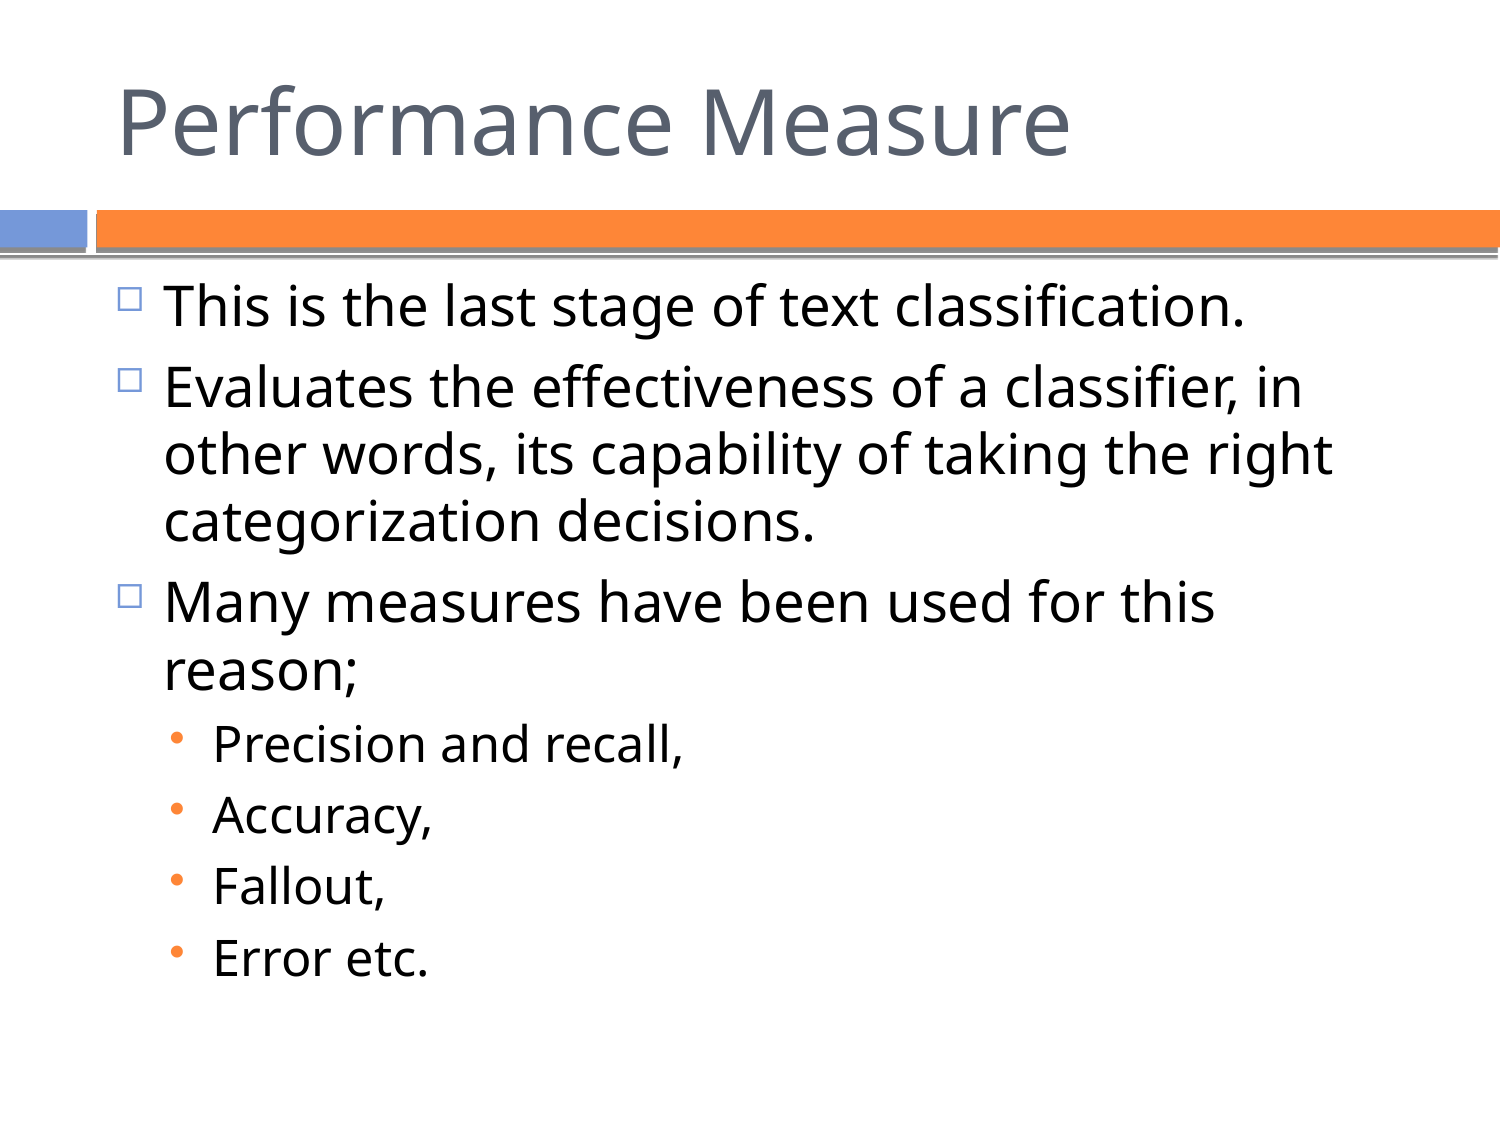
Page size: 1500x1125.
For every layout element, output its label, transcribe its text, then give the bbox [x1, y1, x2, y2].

list This is the last stage of text classification. Evaluates the effectiveness of a classifier, in other words, its capability of taking the right categorization decisions. Many measures have been used for this reason; Precision and recall, Accuracy, Fallout, Error etc. [100, 262, 1438, 1000]
title Performance Measure [100, 37, 1438, 200]
